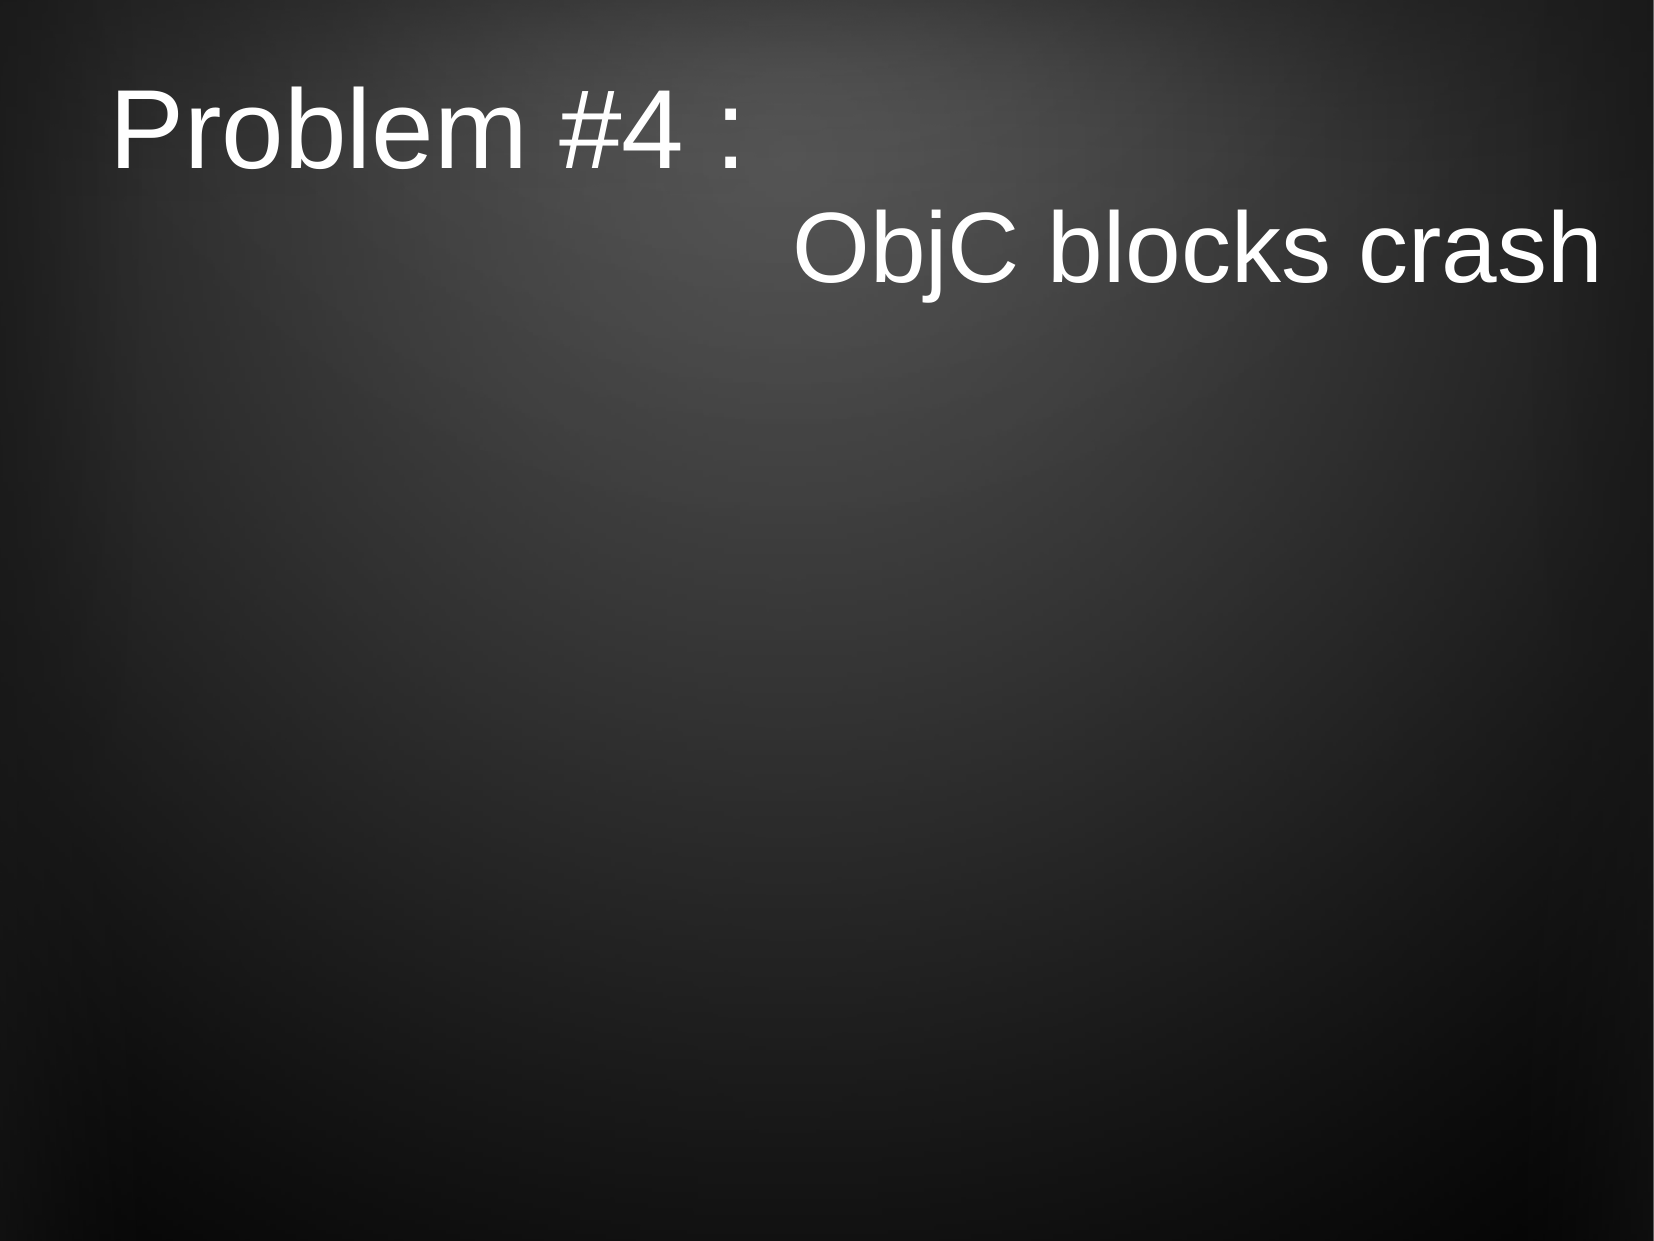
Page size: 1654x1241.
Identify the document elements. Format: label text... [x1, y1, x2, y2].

picture [0, 0, 1654, 1241]
text_box Problem #4 : ObjC blocks crash [94, 59, 1619, 312]
